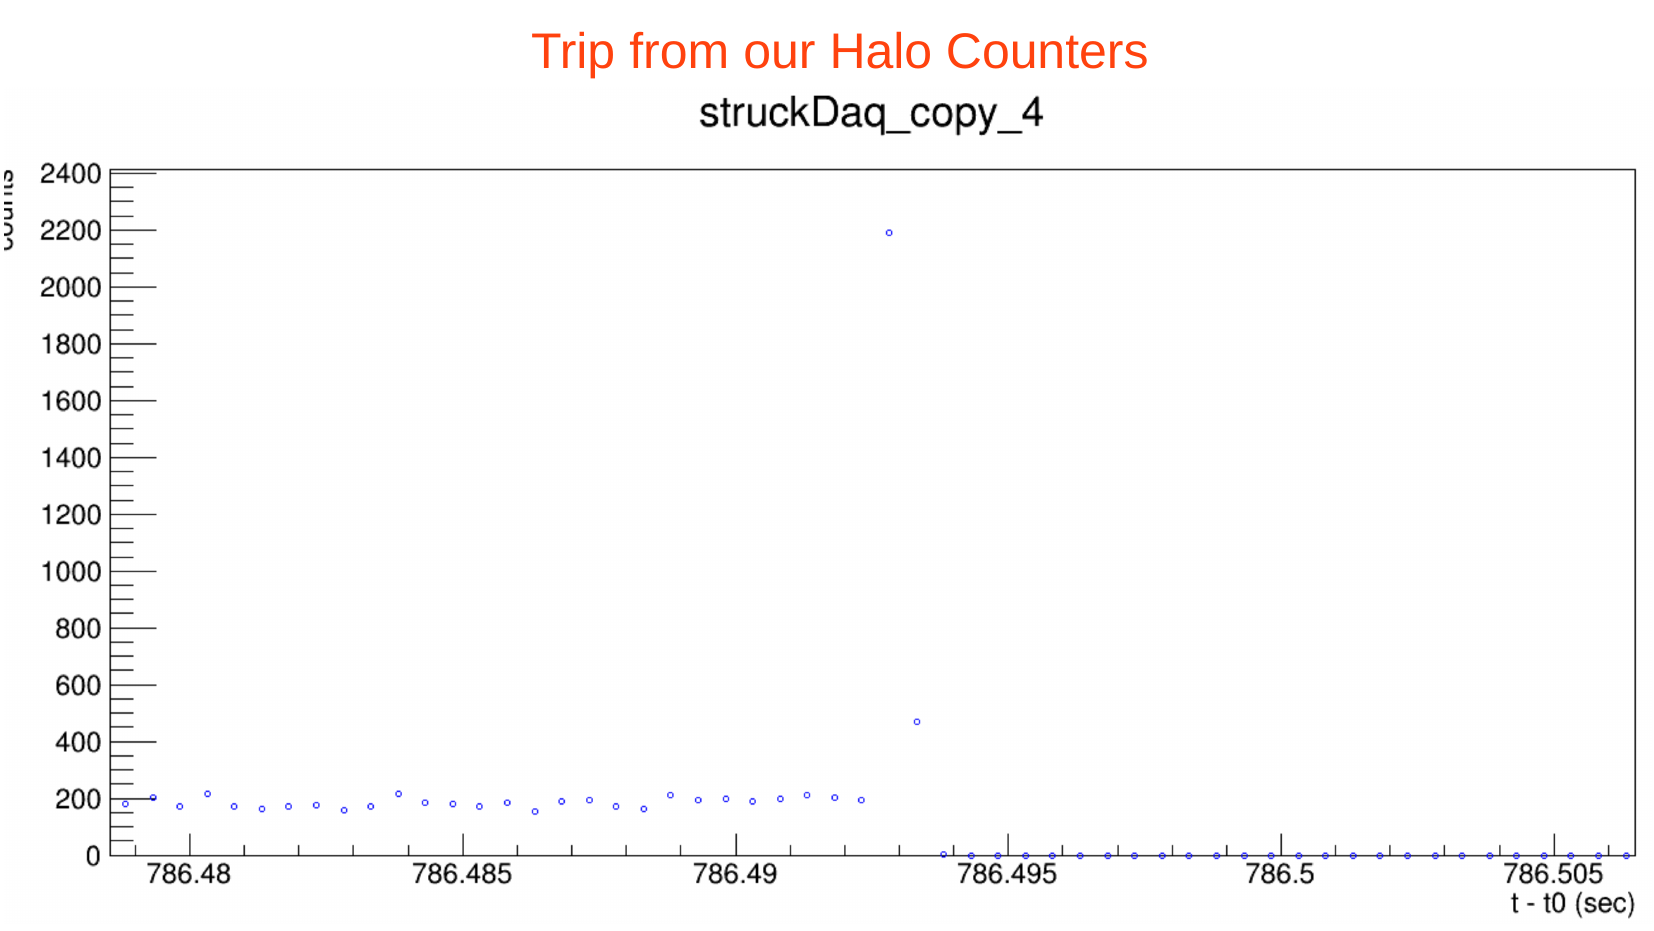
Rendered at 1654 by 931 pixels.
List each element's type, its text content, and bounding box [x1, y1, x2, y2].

text_box Trip from our Halo Counters [516, 16, 1164, 88]
picture [4, 87, 1654, 924]
